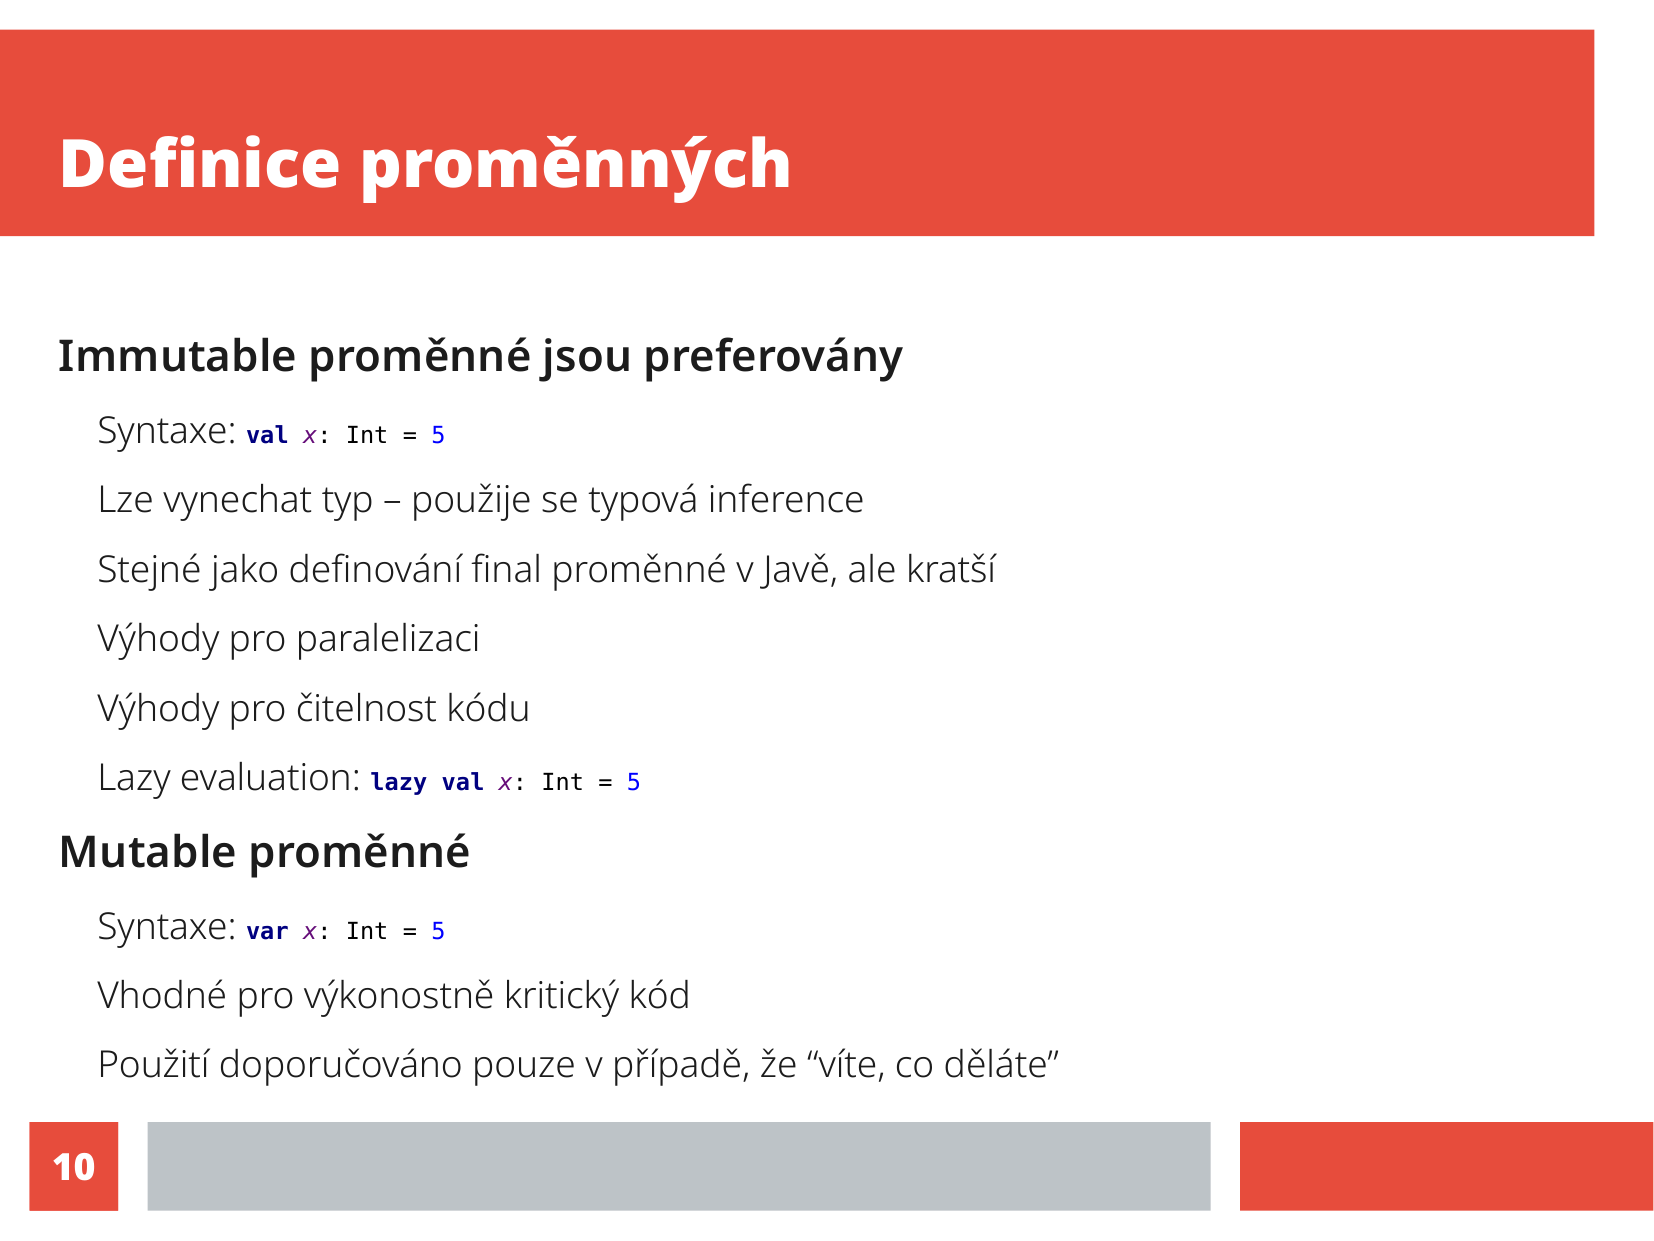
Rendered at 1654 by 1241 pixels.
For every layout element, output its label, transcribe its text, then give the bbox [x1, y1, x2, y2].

list Immutable proměnné jsou preferovány Syntaxe: val x: Int = 5 Lze vynechat typ – použije se typová inference Stejné jako definování final proměnné v Javě, ale kratší Výhody pro paralelizaci Výhody pro čitelnost kódu Lazy evaluation: lazy val x: Int = 5 Mutable proměnné Syntaxe: var x: Int = 5 Vhodné pro výkonostně kritický kód Použití doporučováno pouze v případě, že “víte, co děláte” [59, 324, 1565, 1093]
title Definice proměnných [59, 59, 1595, 207]
